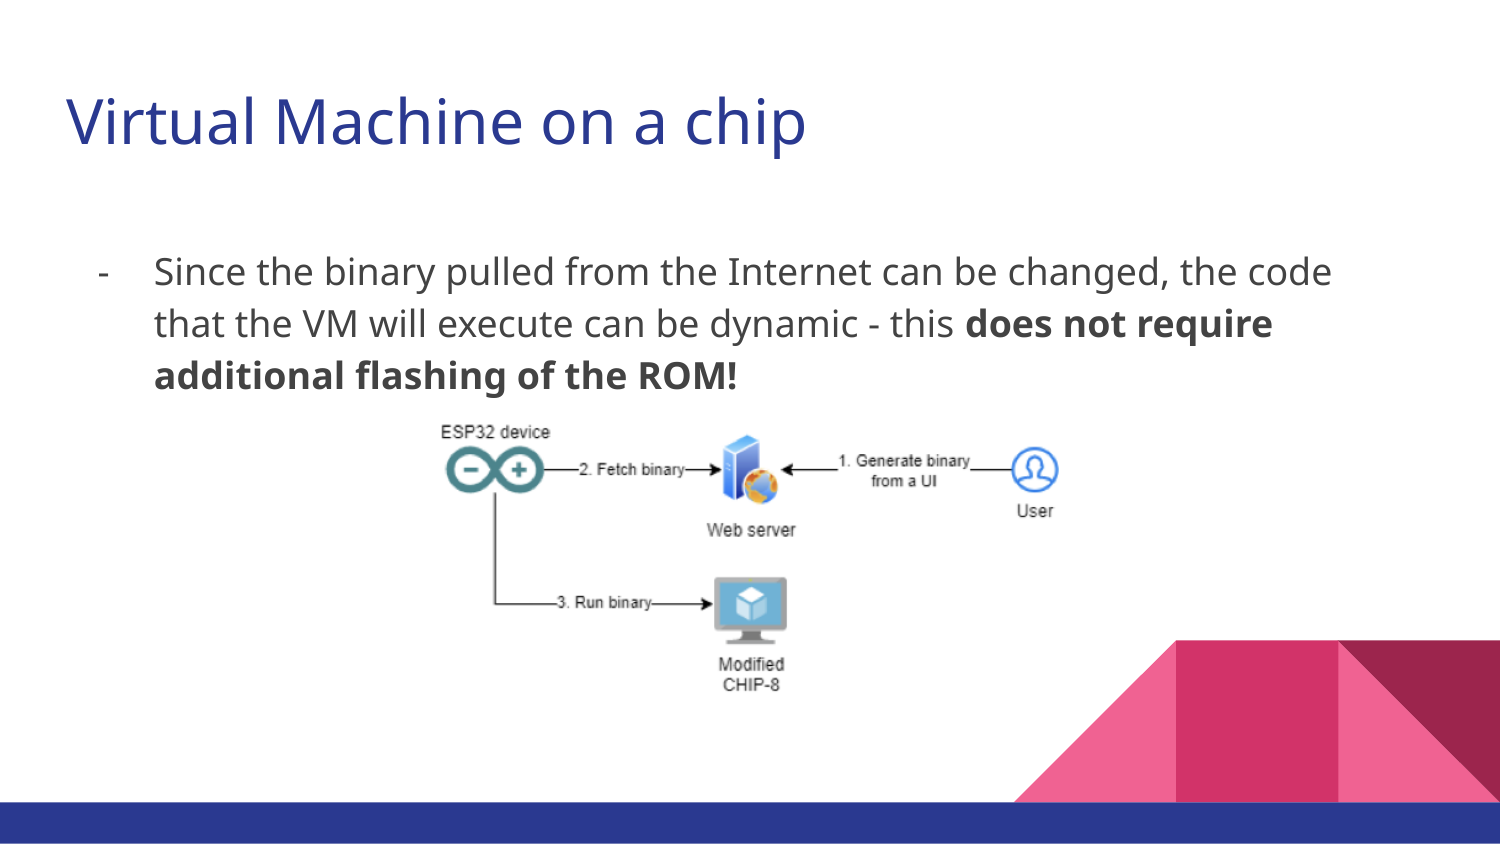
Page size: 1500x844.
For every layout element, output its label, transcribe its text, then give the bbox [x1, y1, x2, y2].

text_box Virtual Machine on a chip [51, 67, 1449, 167]
text_box Since the binary pulled from the Internet can be changed, the code that the VM will execute can be dynamic - this does not require additional flashing of the ROM! [63, 226, 1413, 773]
picture [441, 421, 1059, 697]
